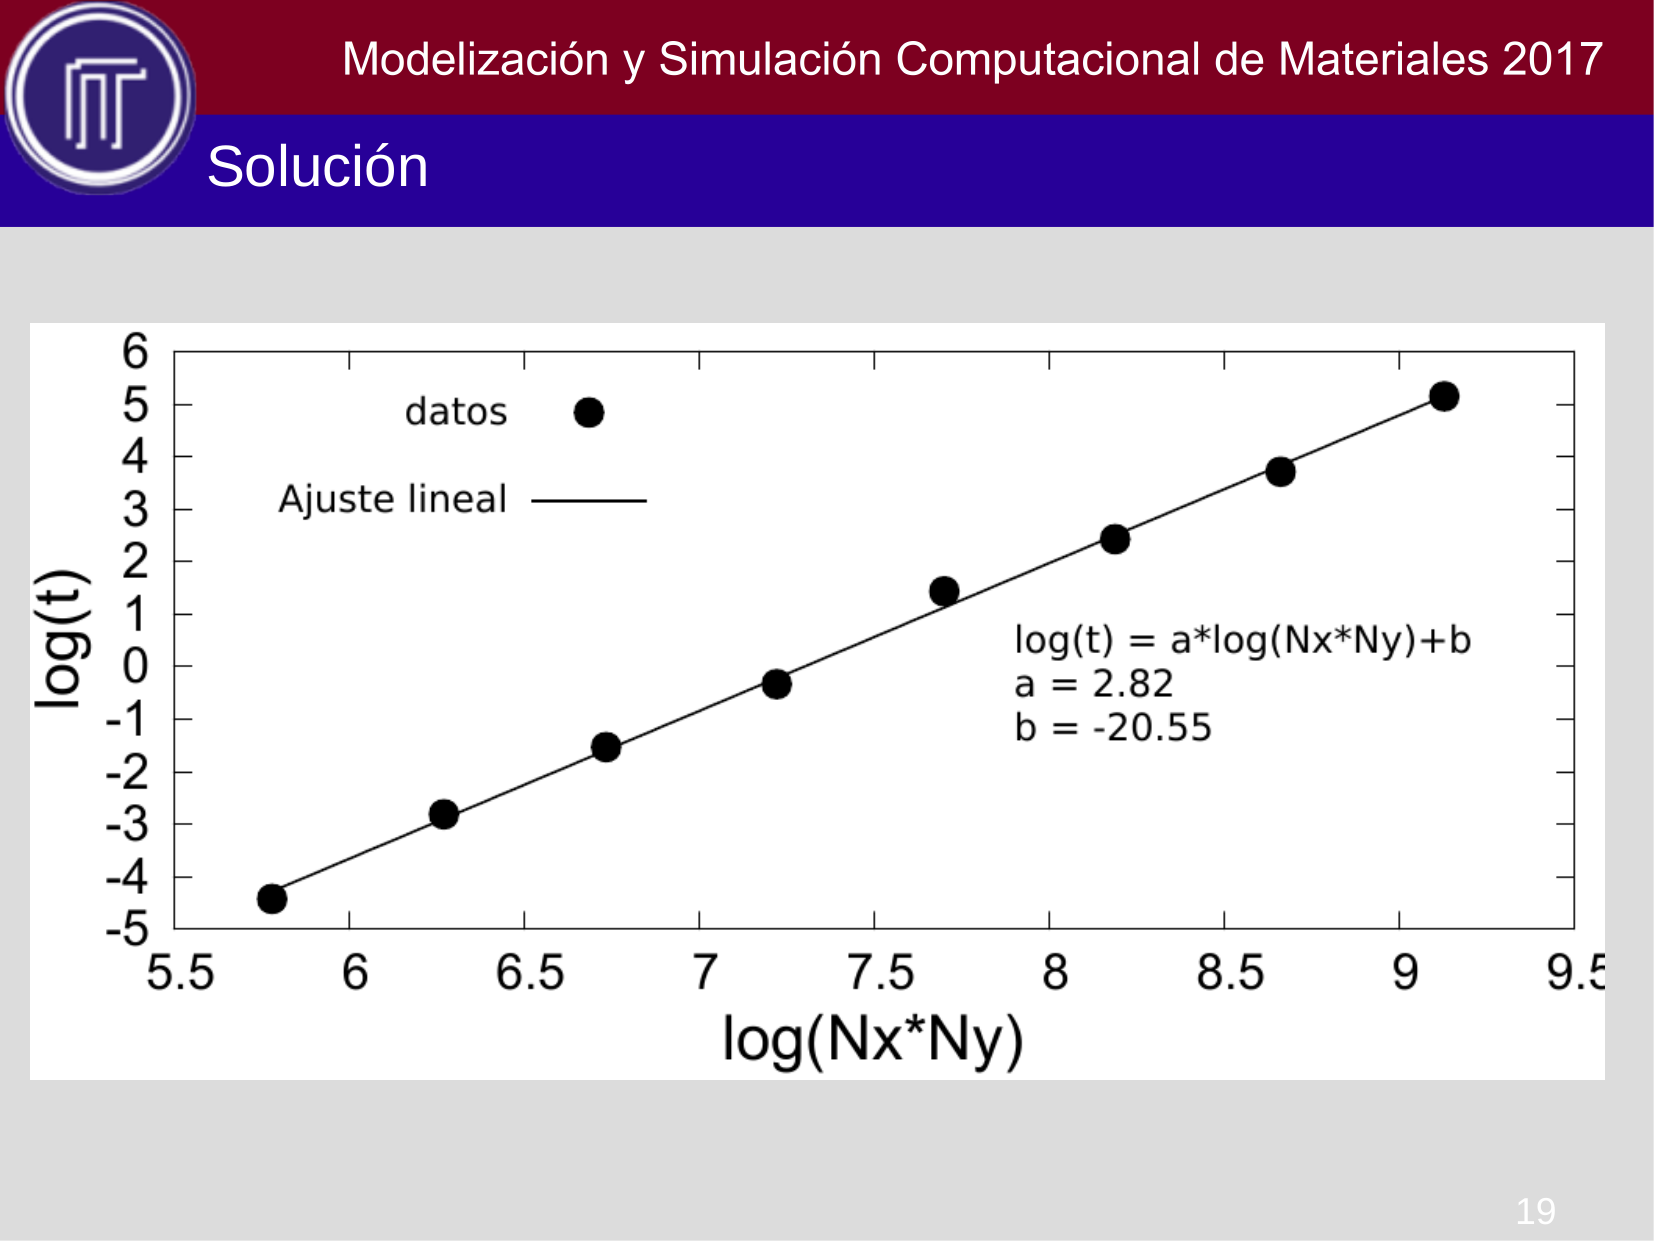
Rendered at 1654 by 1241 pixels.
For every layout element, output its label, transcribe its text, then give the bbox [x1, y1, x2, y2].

text_box Solución [191, 126, 1392, 207]
picture [0, 0, 1654, 1241]
text_box <number> [1500, 1182, 1654, 1241]
